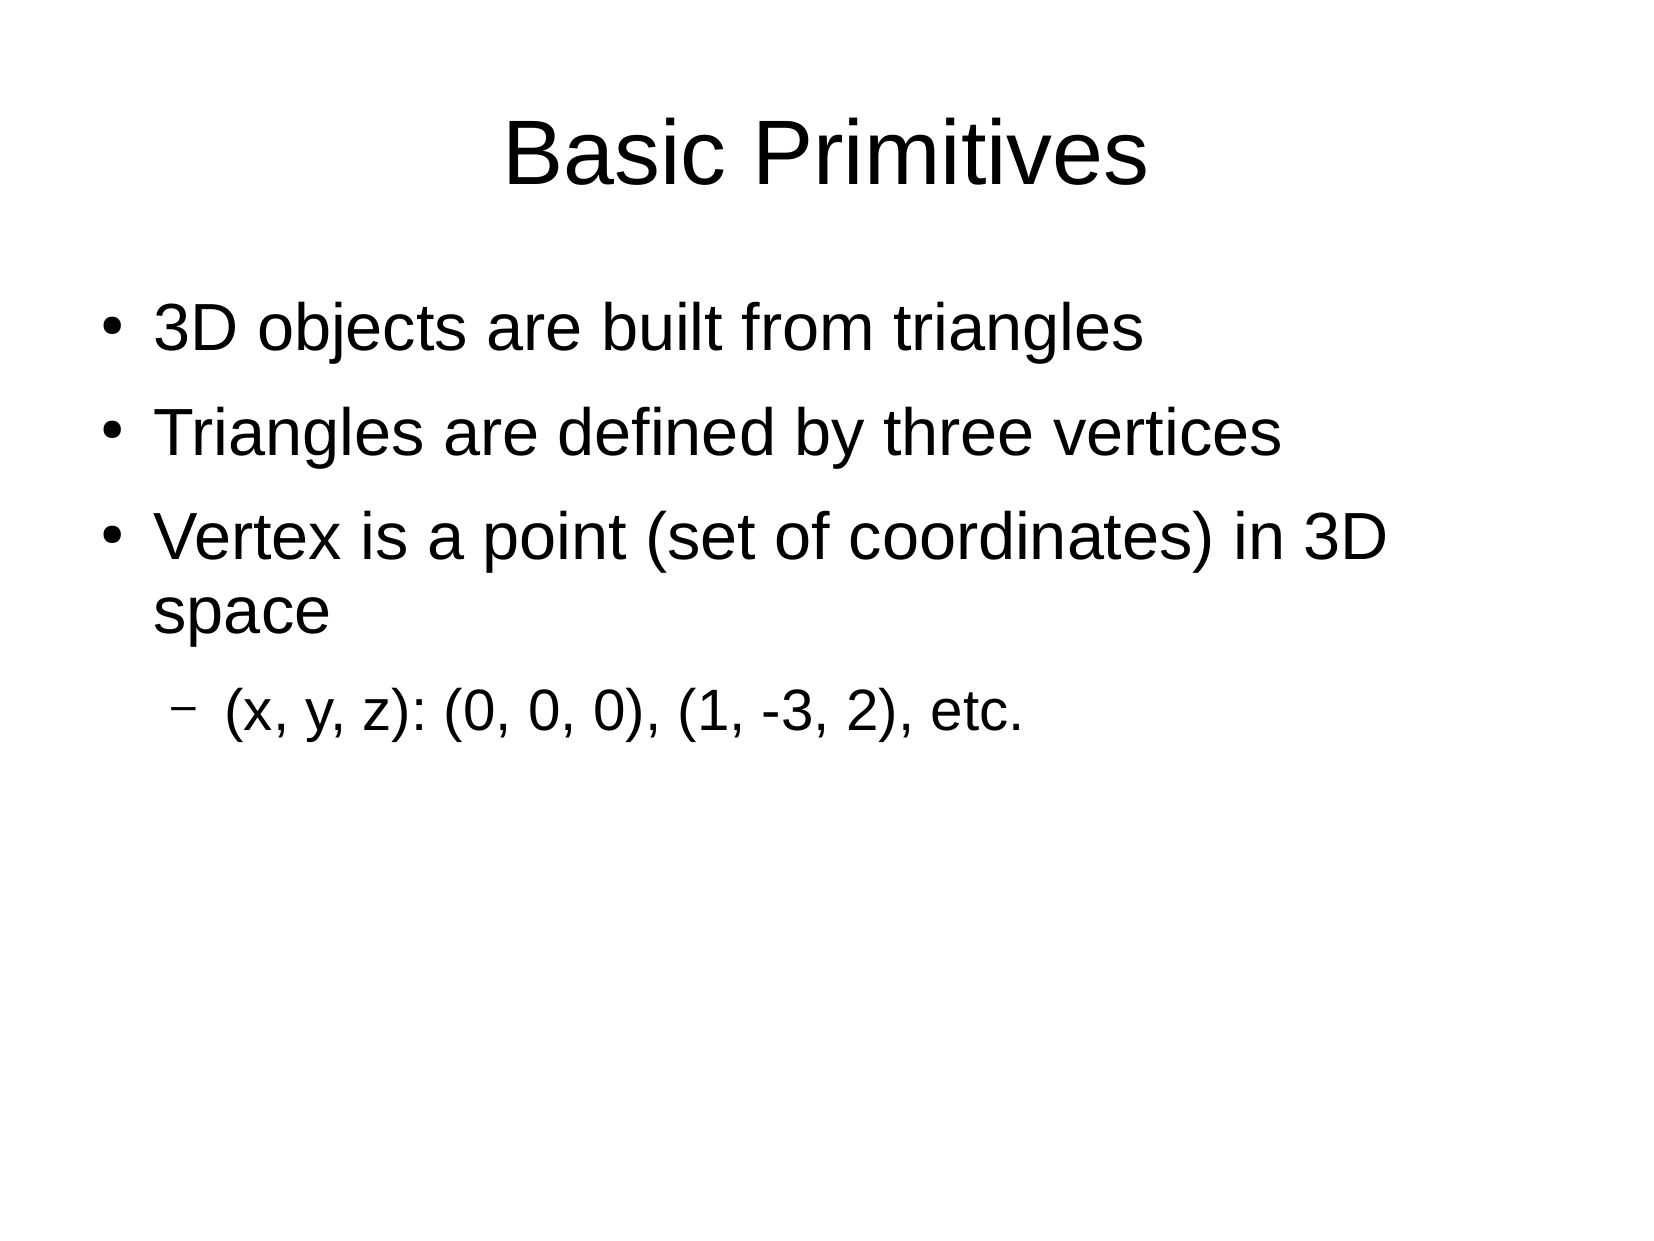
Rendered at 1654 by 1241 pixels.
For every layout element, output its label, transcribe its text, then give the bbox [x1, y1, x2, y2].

list 3D objects are built from triangles Triangles are defined by three vertices Vertex is a point (set of coordinates) in 3D space (x, y, z): (0, 0, 0), (1, -3, 2), etc. [82, 290, 1538, 1010]
title Basic Primitives [82, 49, 1571, 257]
